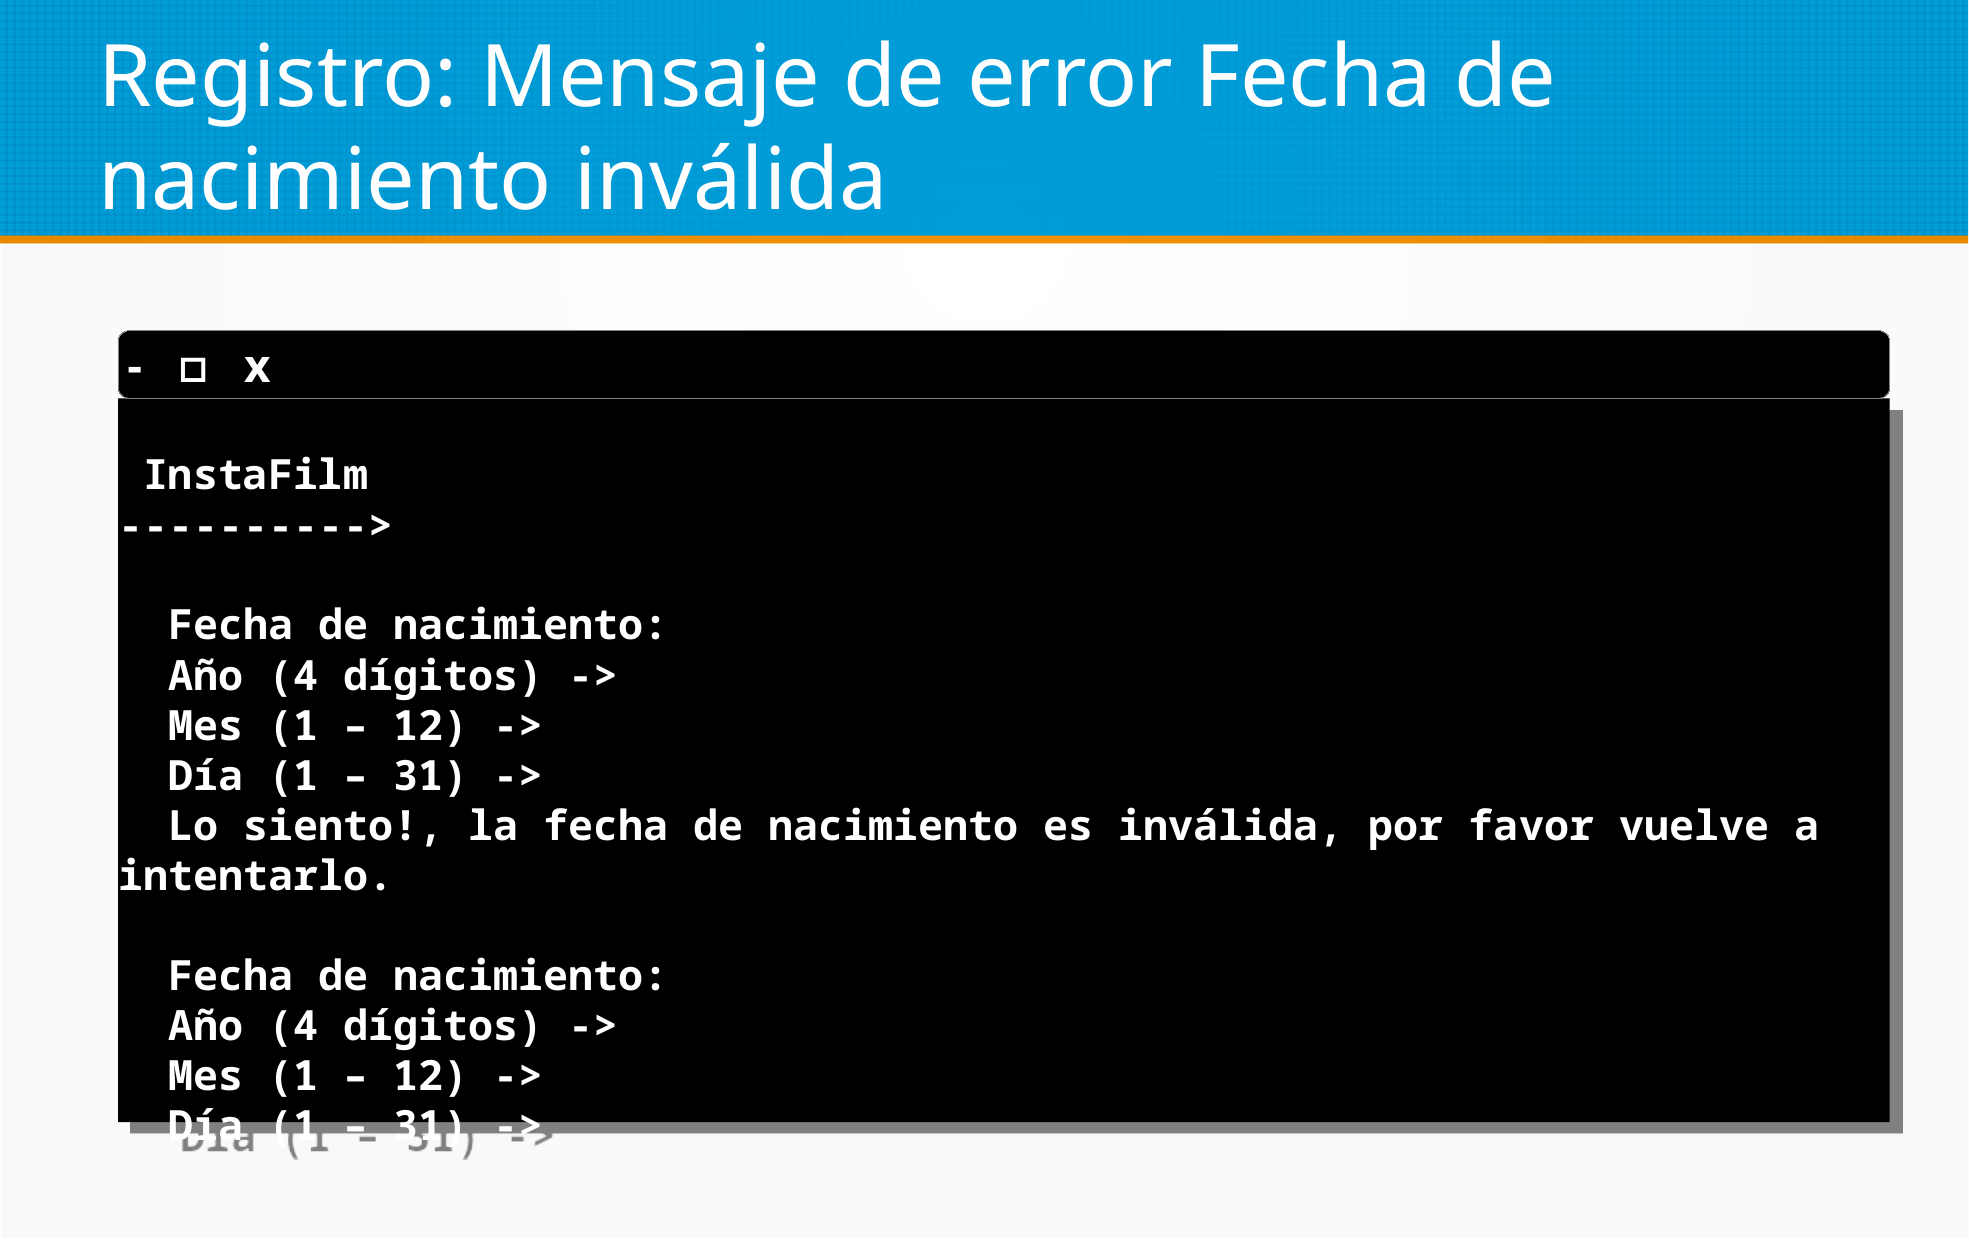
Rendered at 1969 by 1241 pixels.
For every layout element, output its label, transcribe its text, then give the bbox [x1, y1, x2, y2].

text_box InstaFilm ----------> Fecha de nacimiento: Año (4 dígitos) -> Mes (1 – 12) -> Día (1 – 31) -> Lo siento!, la fecha de nacimiento es inválida, por favor vuelve a intentarlo. Fecha de nacimiento: Año (4 dígitos) -> Mes (1 – 12) -> Día (1 – 31) -> [118, 398, 1890, 1123]
text_box - □ x [118, 330, 1890, 399]
title Registro: Mensaje de error Fecha de nacimiento inválida [98, 19, 1870, 227]
